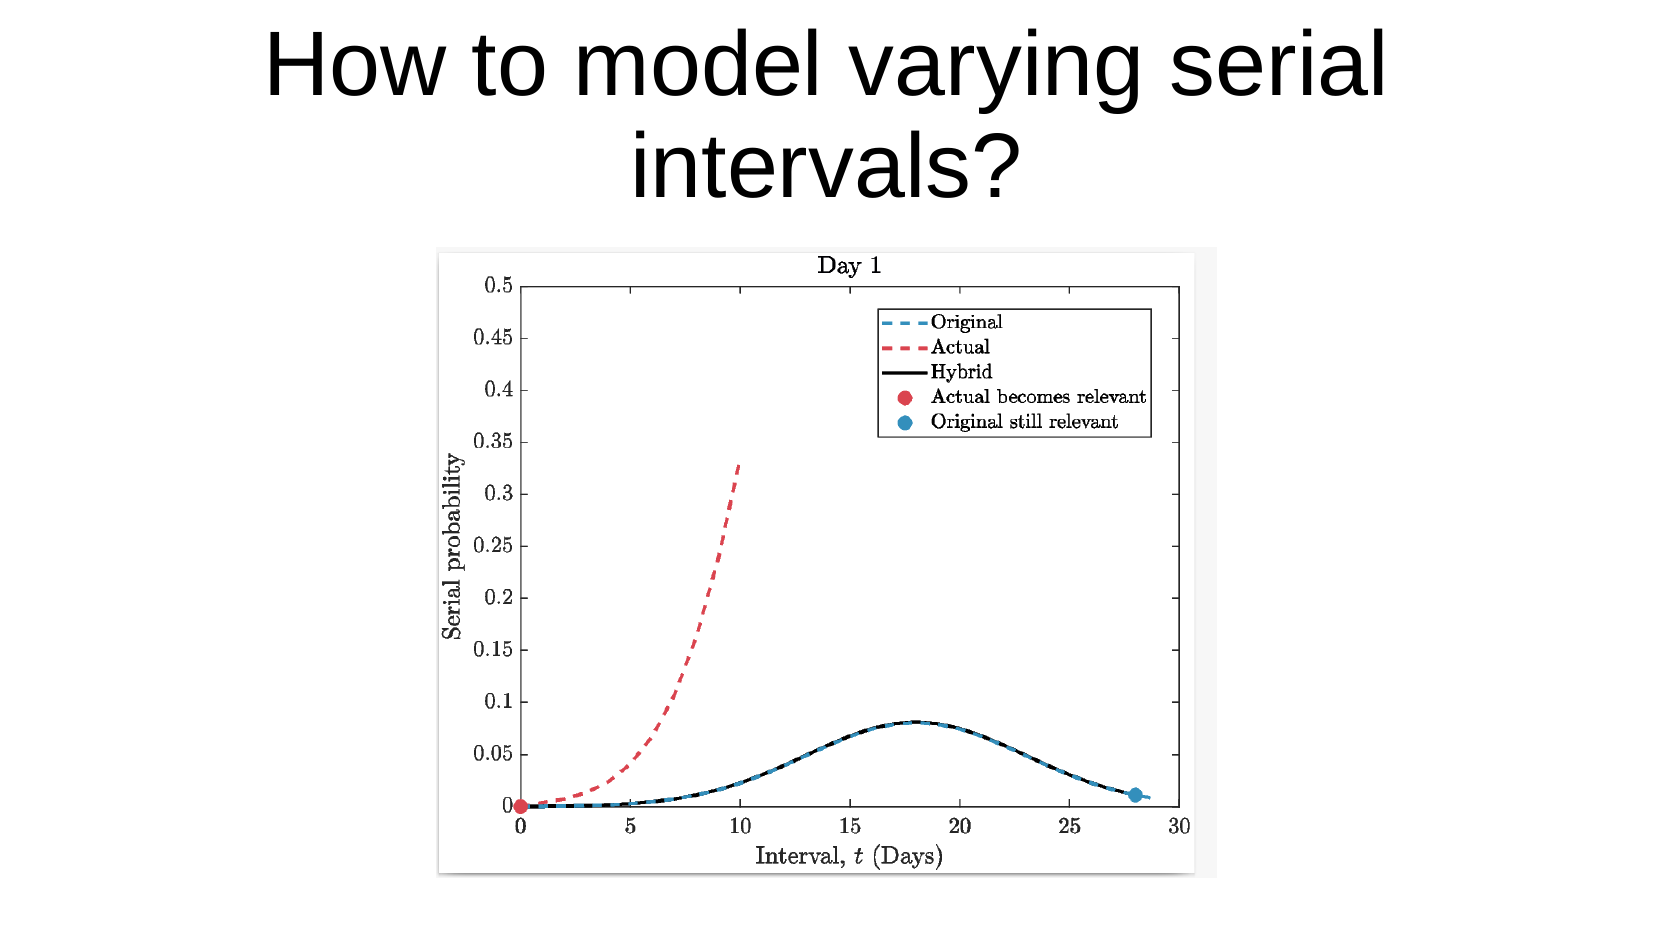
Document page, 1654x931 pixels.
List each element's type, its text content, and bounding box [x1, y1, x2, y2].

title How to model varying serial intervals? [82, 12, 1571, 218]
picture [436, 247, 1217, 878]
